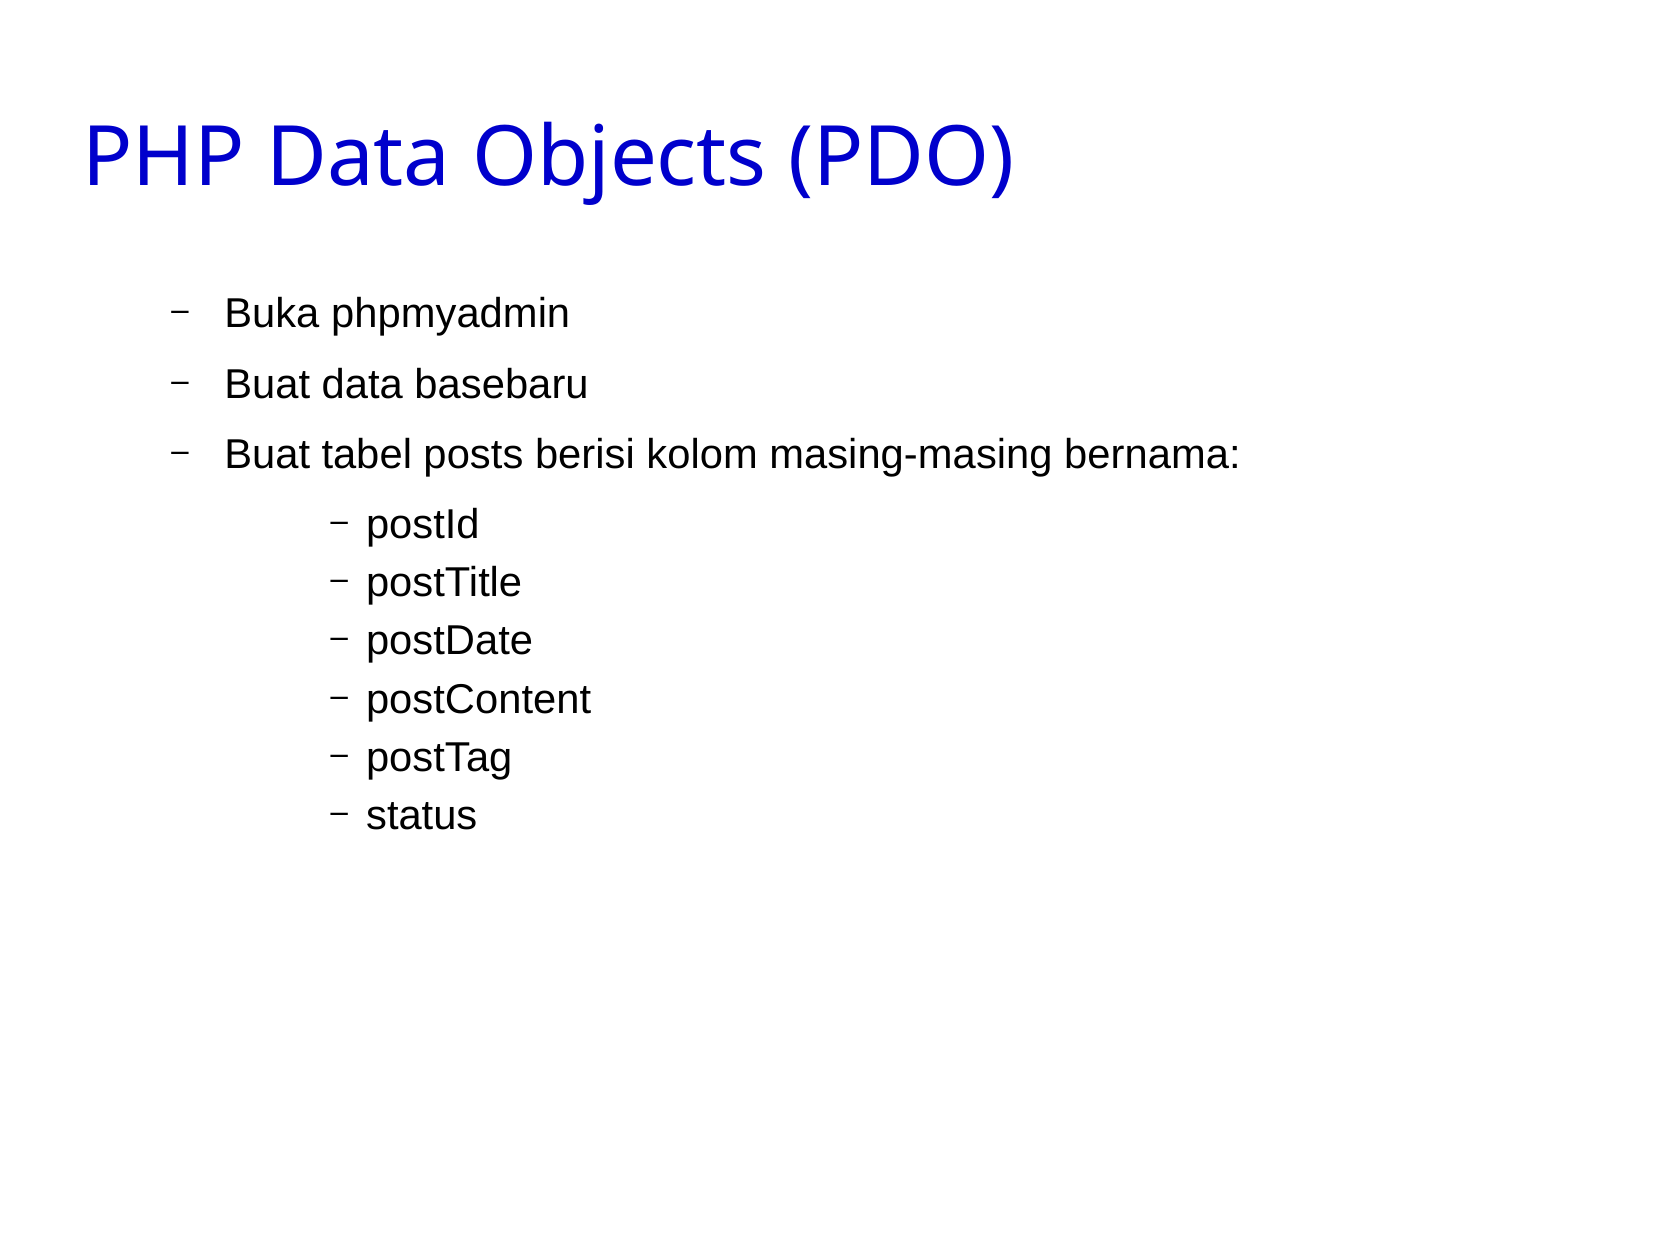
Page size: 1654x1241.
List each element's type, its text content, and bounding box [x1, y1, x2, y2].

title PHP Data Objects (PDO) [82, 49, 1571, 257]
list Buka phpmyadmin Buat data basebaru Buat tabel posts berisi kolom masing-masing bernama: postId postTitle postDate postContent postTag status [82, 290, 1571, 1010]
